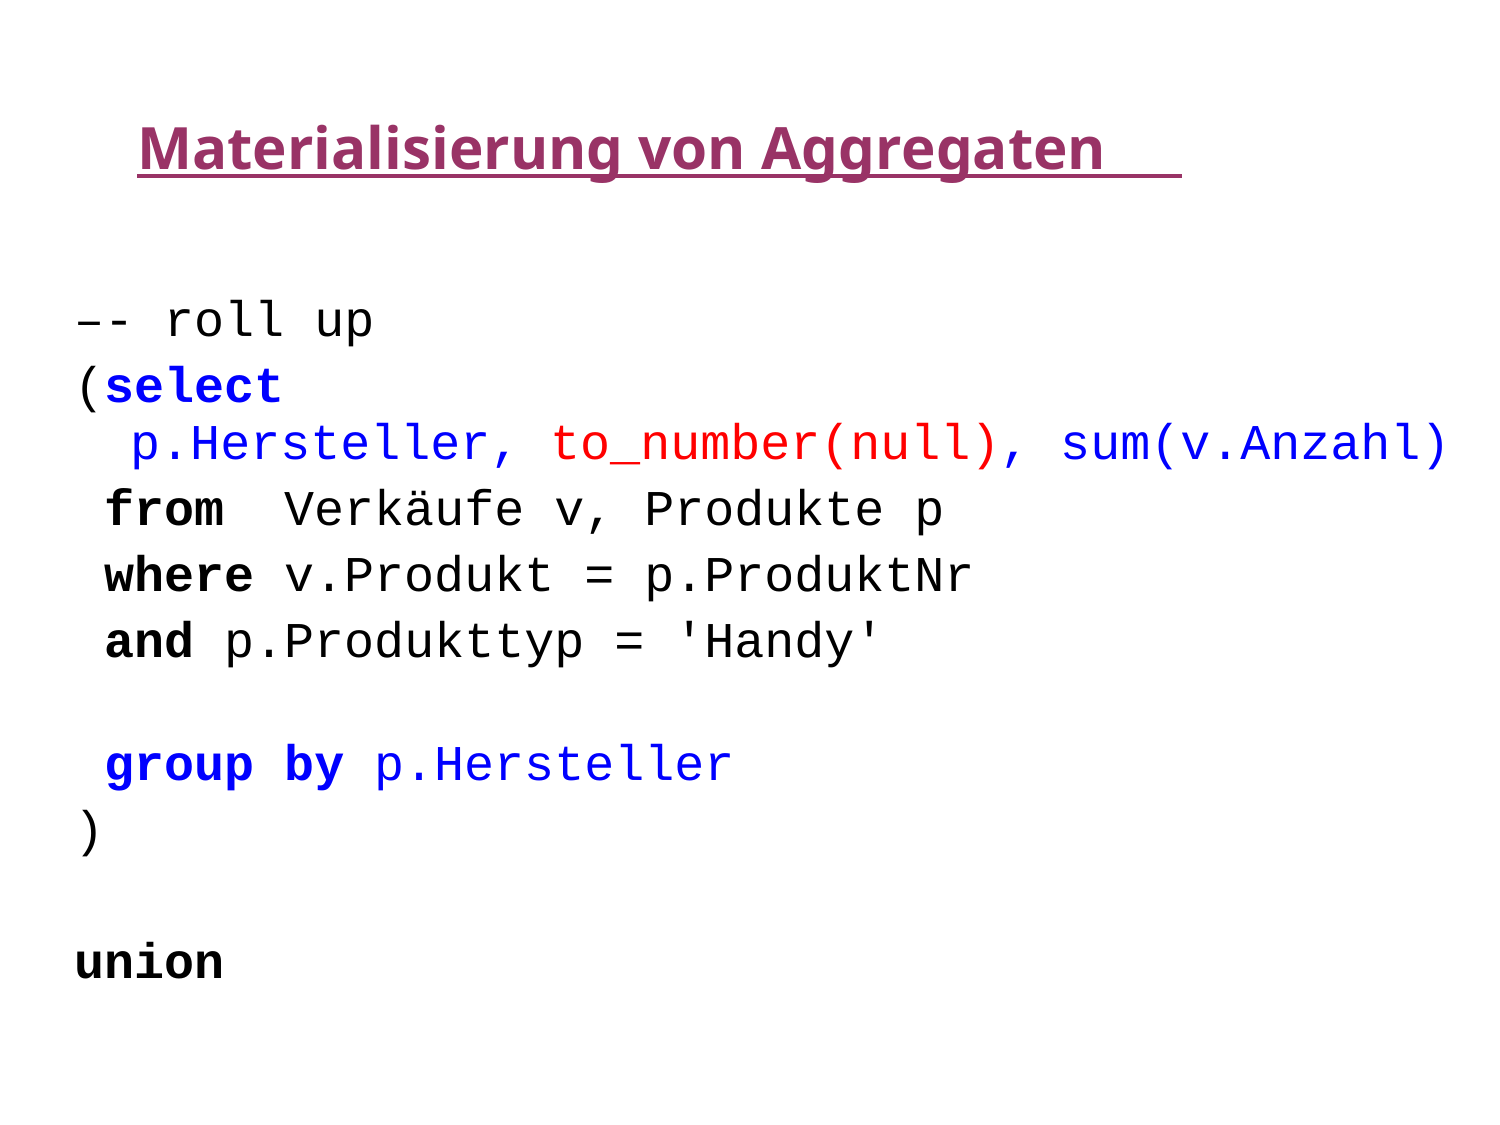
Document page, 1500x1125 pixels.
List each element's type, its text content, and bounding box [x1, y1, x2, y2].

title Materialisierung von Aggregaten [137, 111, 1413, 183]
list –- roll up (select p.Hersteller, to_number(null), sum(v.Anzahl) from Verkäufe v, Produkte p where v.Produkt = p.ProduktNr and p.Produkttyp = 'Handy' group by p.Hersteller ) union [59, 287, 1477, 1068]
